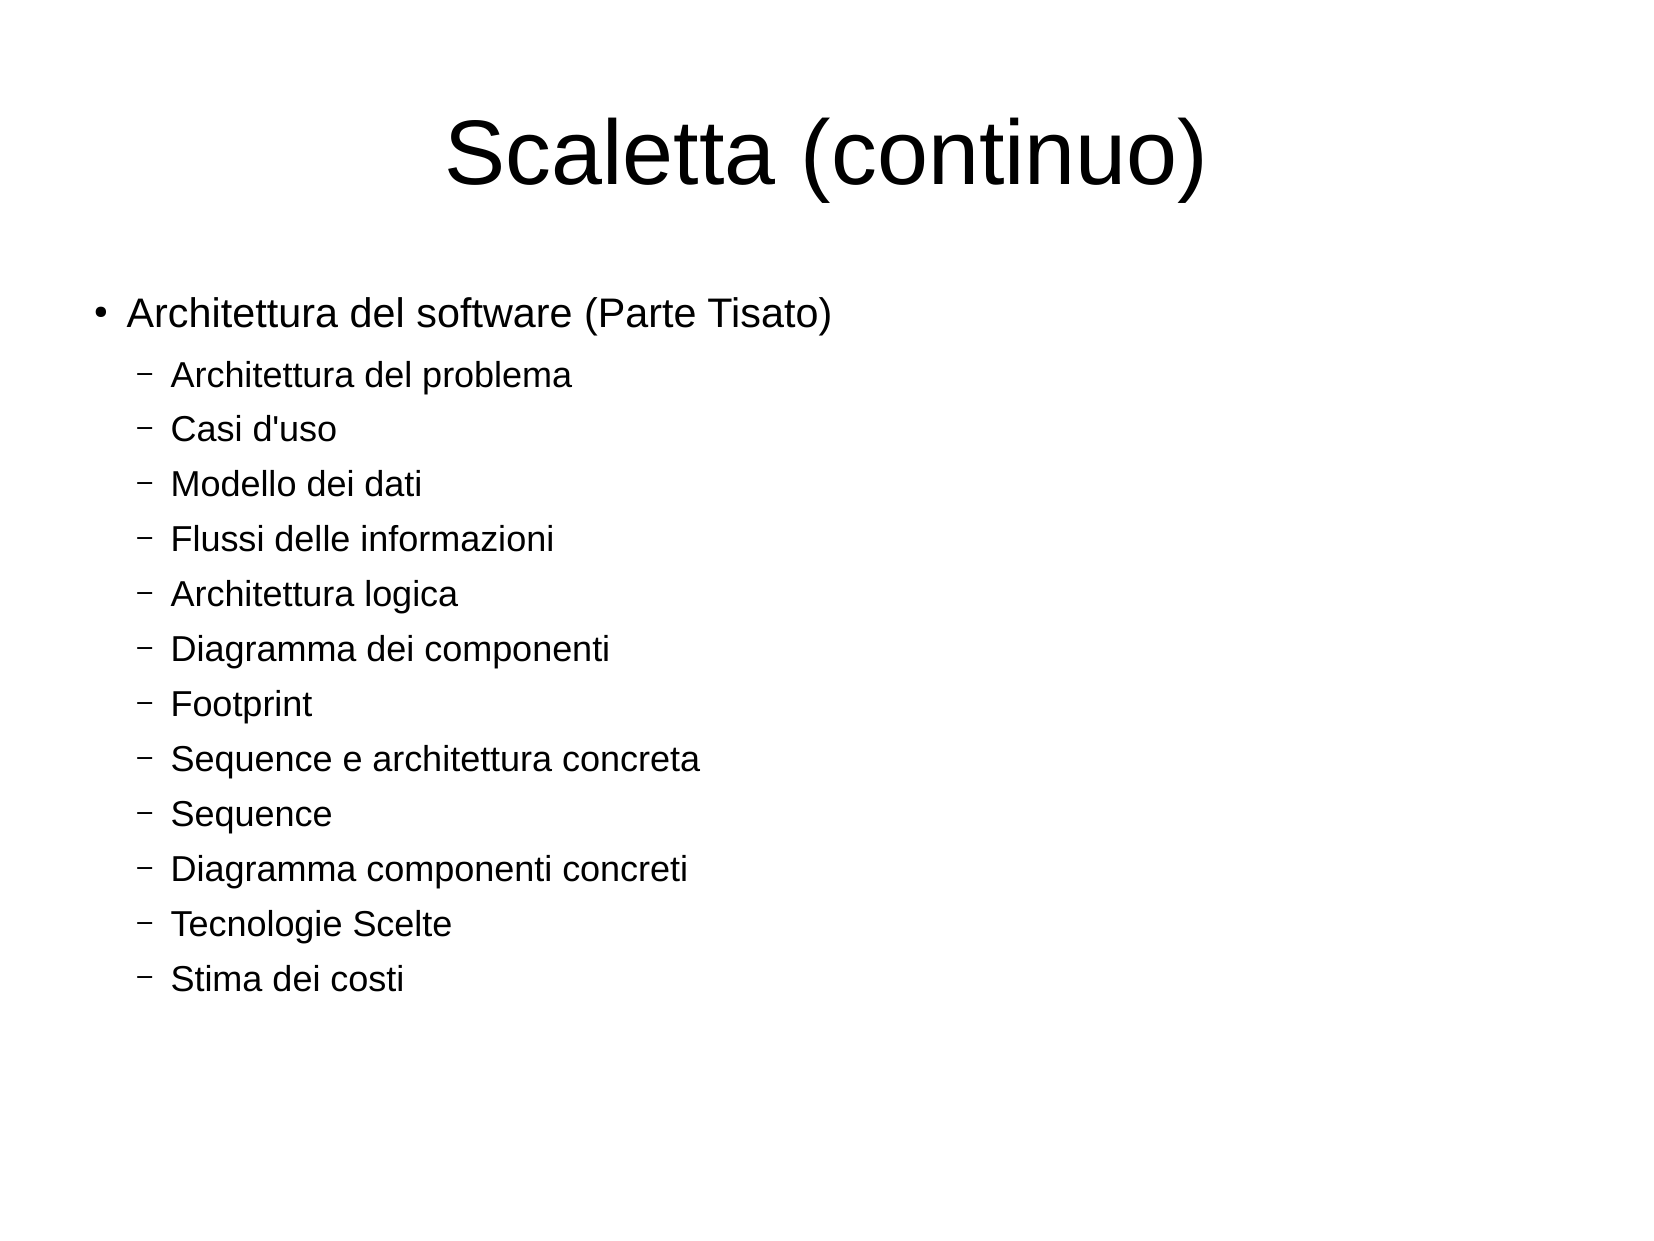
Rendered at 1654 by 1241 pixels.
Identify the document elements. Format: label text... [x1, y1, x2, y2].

title Scaletta (continuo) [82, 49, 1571, 257]
list Architettura del software (Parte Tisato) Architettura del problema Casi d'uso Modello dei dati Flussi delle informazioni Architettura logica Diagramma dei componenti Footprint Sequence e architettura concreta Sequence Diagramma componenti concreti Tecnologie Scelte Stima dei costi [82, 290, 1571, 1010]
